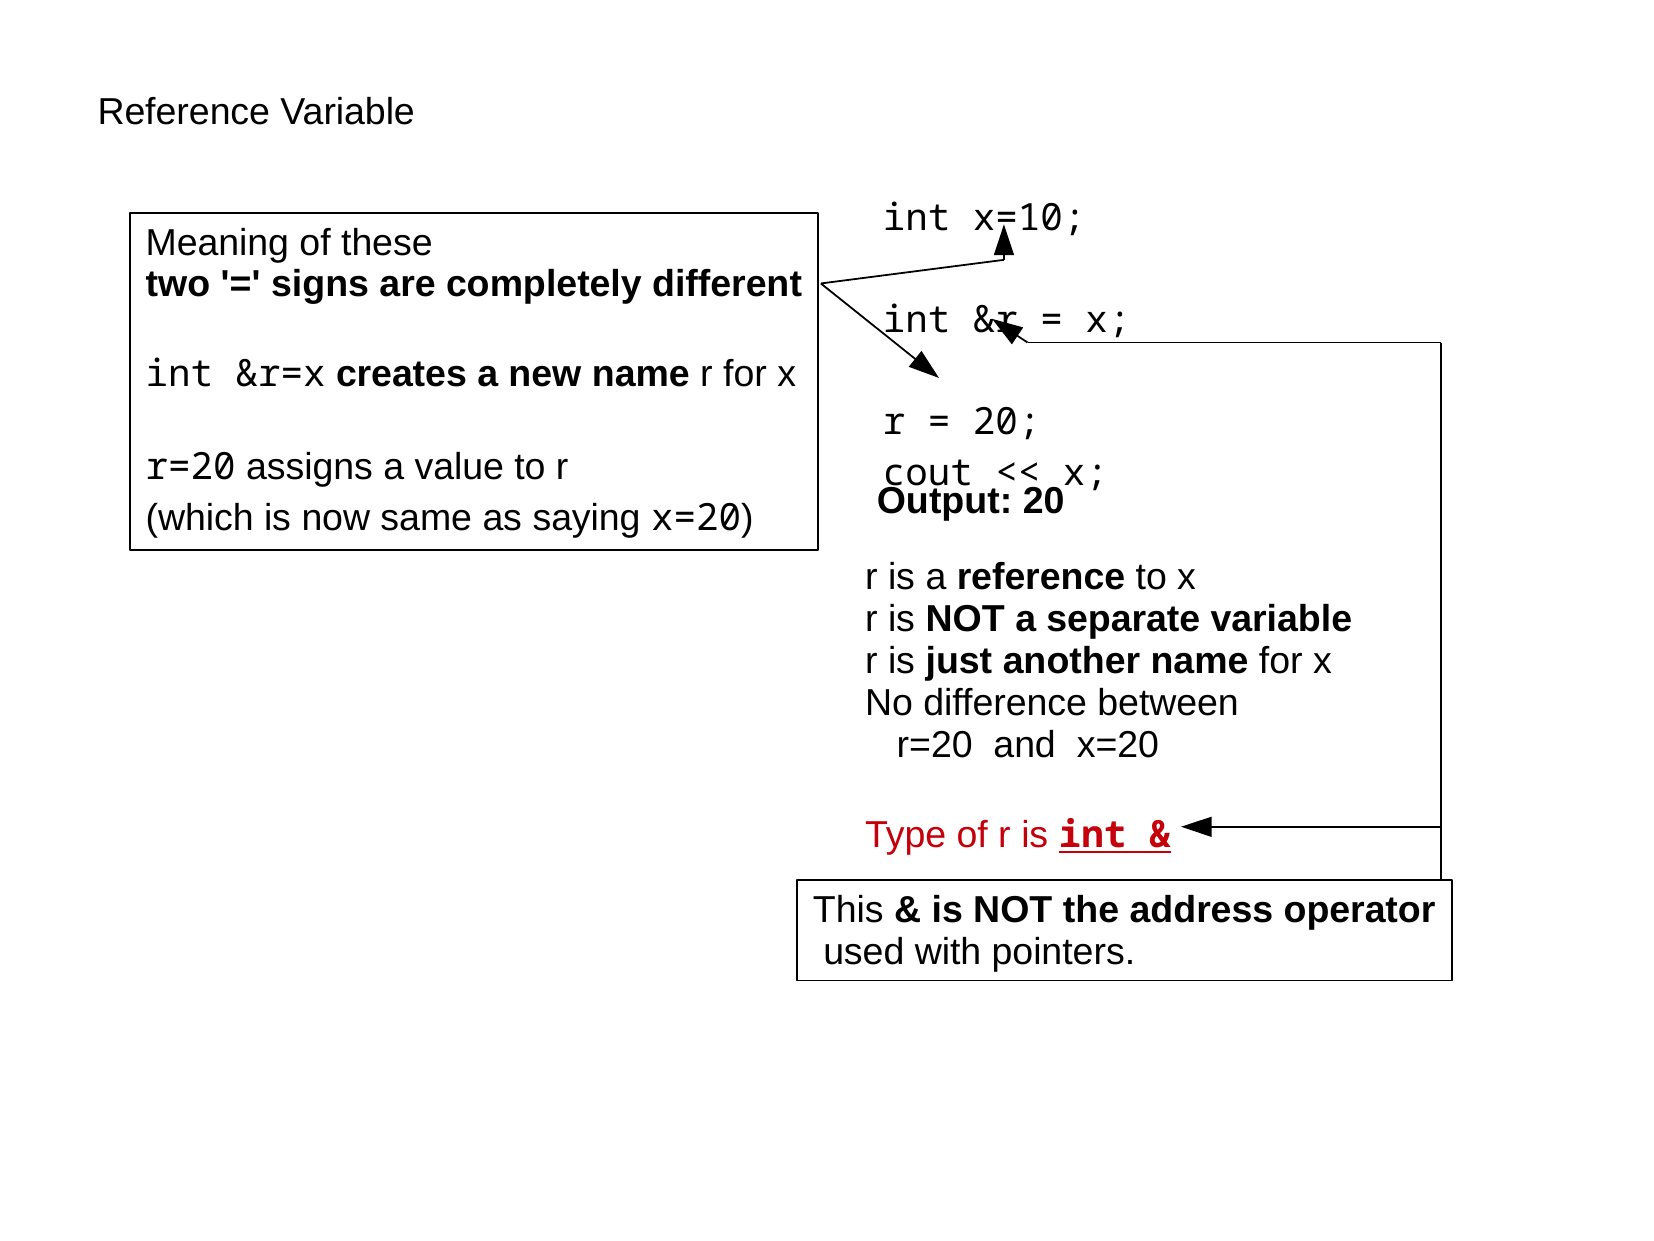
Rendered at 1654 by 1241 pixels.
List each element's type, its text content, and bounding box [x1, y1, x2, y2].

text_box Reference Variable [82, 82, 430, 140]
text_box int x=10; int &r = x; r = 20; cout << x; [868, 183, 1146, 460]
text_box Meaning of these two '=' signs are completely different int &r=x creates a new name r for x r=20 assigns a value to r (which is now same as saying x=20) [129, 212, 819, 534]
text_box Output: 20 [862, 472, 1080, 530]
text_box r is a reference to x r is NOT a separate variable r is just another name for x No difference between r=20 and x=20 Type of r is int & [850, 548, 1368, 861]
text_box This & is NOT the address operator used with pointers. [797, 879, 1452, 981]
